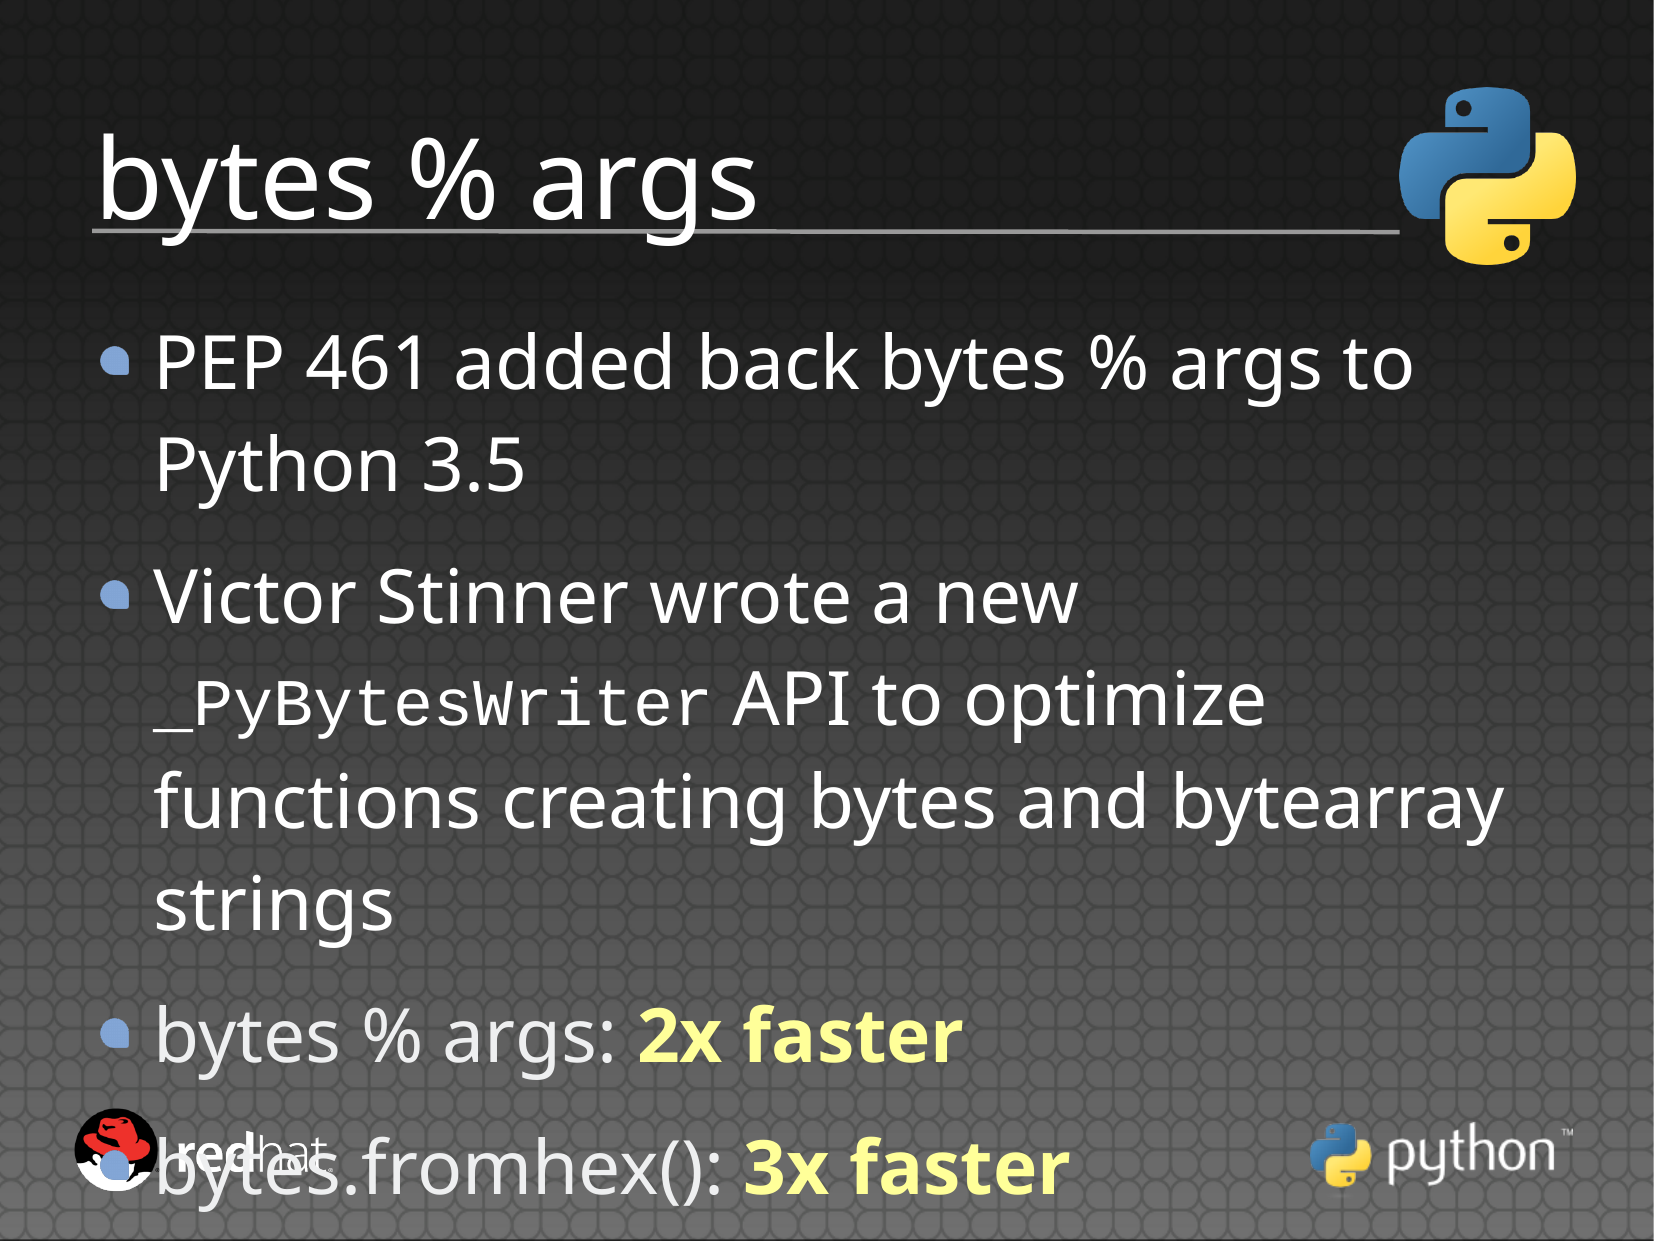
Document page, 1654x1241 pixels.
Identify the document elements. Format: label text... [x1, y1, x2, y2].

title bytes % args [94, 100, 1426, 251]
picture [0, 0, 1654, 1241]
list PEP 461 added back bytes % args to Python 3.5 Victor Stinner wrote a new _PyBytesWriter API to optimize functions creating bytes and bytearray strings bytes % args: 2x faster bytes.fromhex(): 3x faster [82, 309, 1571, 1049]
